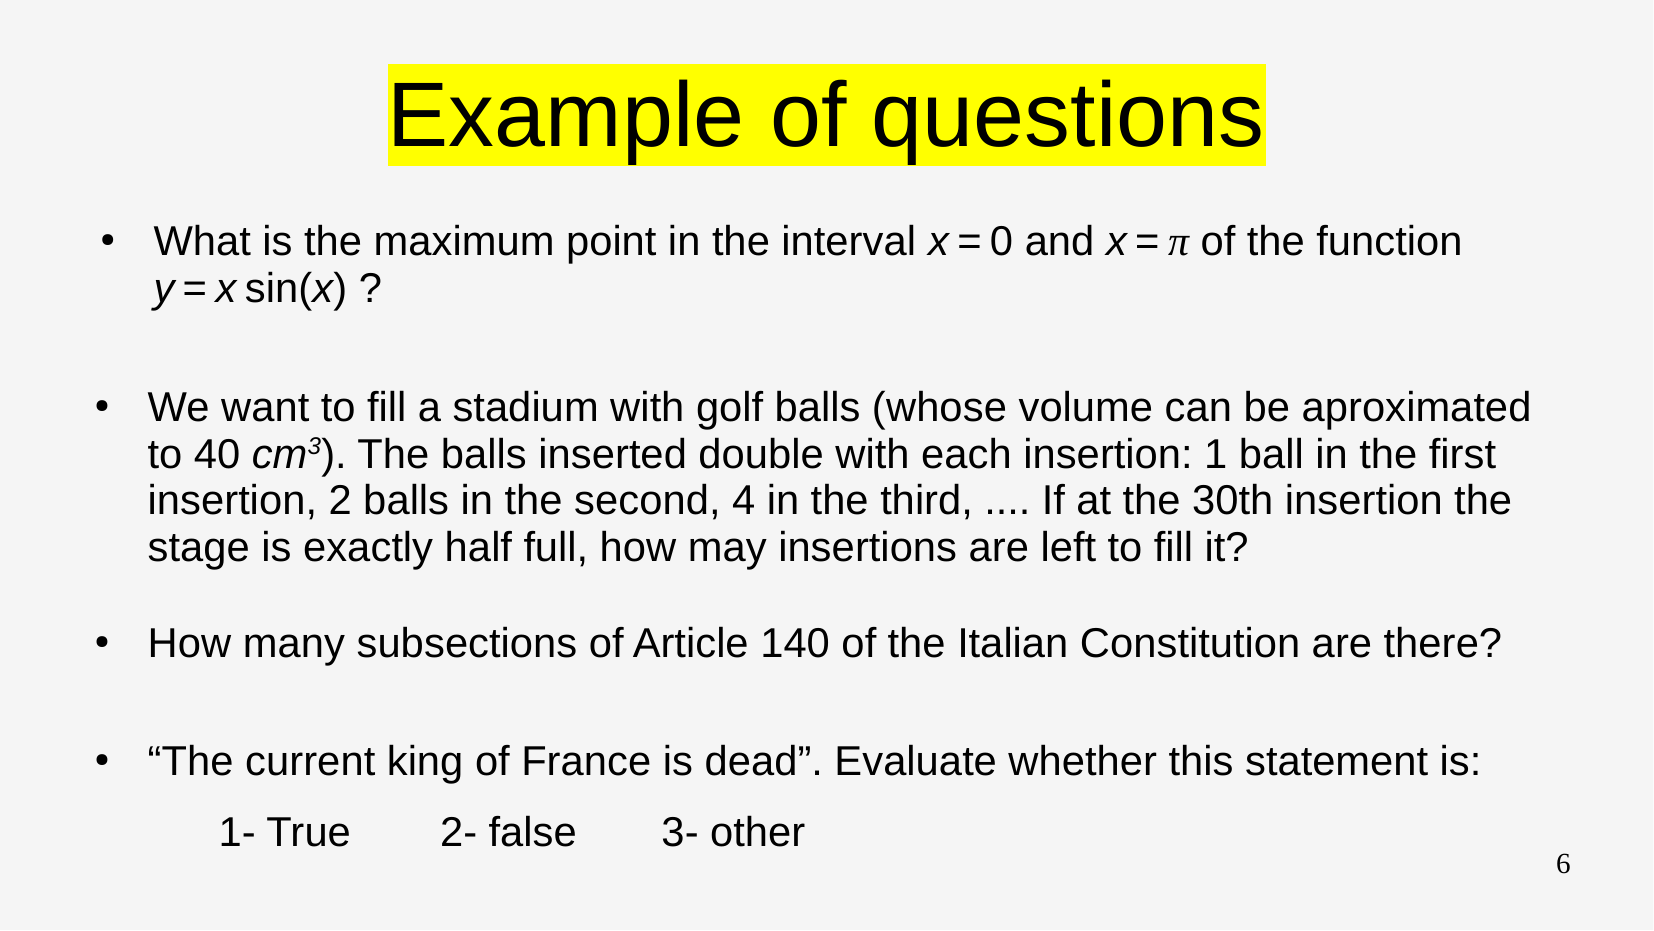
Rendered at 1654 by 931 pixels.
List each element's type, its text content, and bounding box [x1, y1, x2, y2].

title Example of questions [82, 37, 1571, 193]
list We want to fill a stadium with golf balls (whose volume can be aproximated to 40 cm3). The balls inserted double with each insertion: 1 ball in the first insertion, 2 balls in the second, 4 in the third, .... If at the 30th insertion the stage is exactly half full, how may insertions are left to fill it? [76, 383, 1565, 580]
list How many subsections of Article 140 of the Italian Constitution are there? [76, 620, 1565, 698]
list “The current king of France is dead”. Evaluate whether this statement is: 1- True 2- false 3- other [76, 738, 1565, 875]
list What is the maximum point in the interval x = 0 and x = π of the function y = x sin(x) ? [82, 217, 1571, 325]
